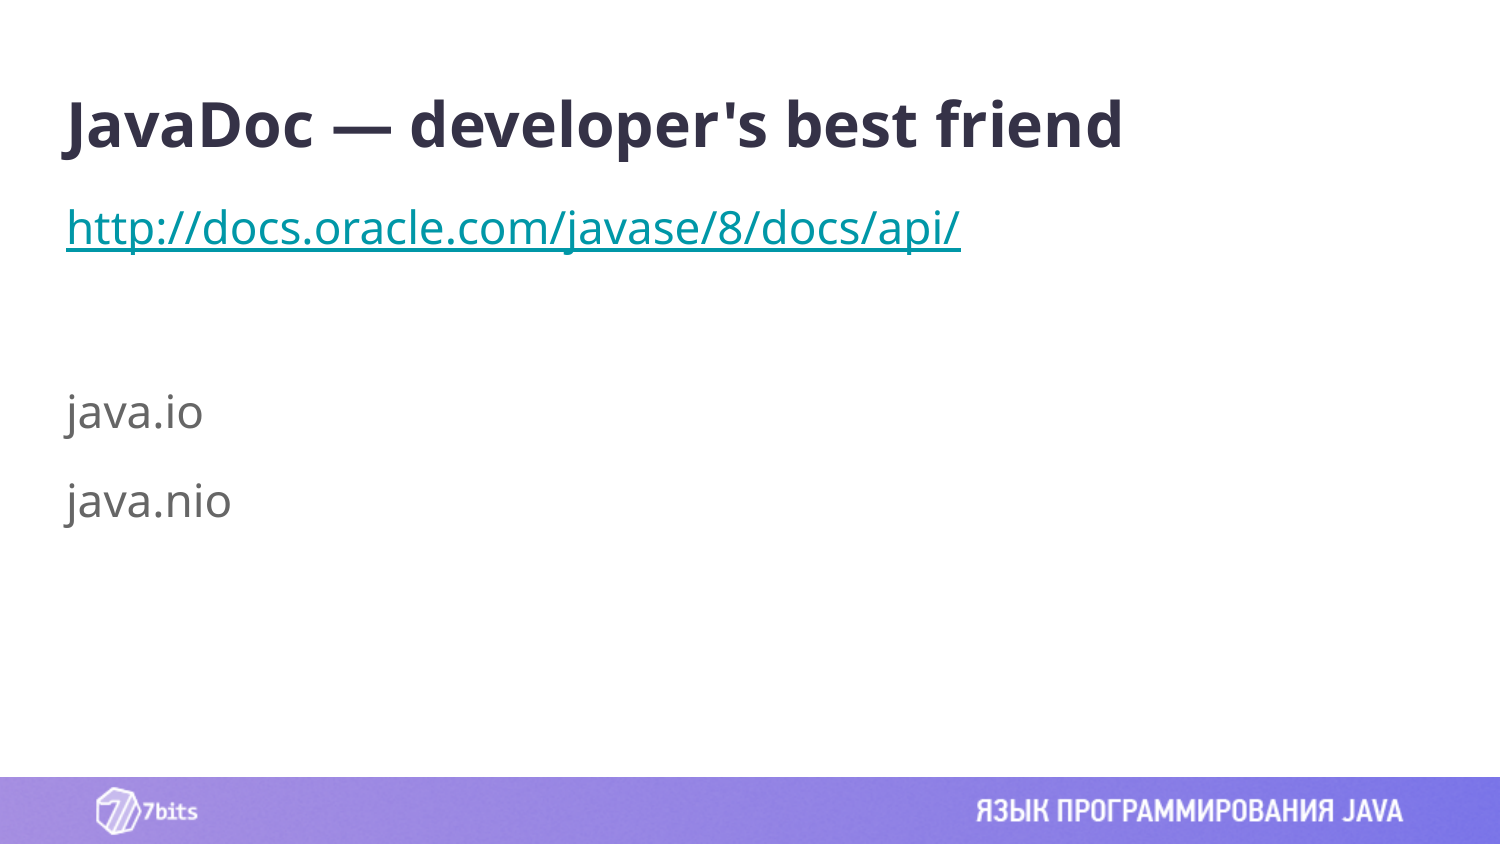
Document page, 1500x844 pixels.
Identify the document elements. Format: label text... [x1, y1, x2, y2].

list http://docs.oracle.com/javase/8/docs/api/ java.io java.nio [51, 184, 1449, 745]
picture [0, 777, 1500, 844]
title JavaDoc — developer's best friend [51, 69, 1449, 164]
